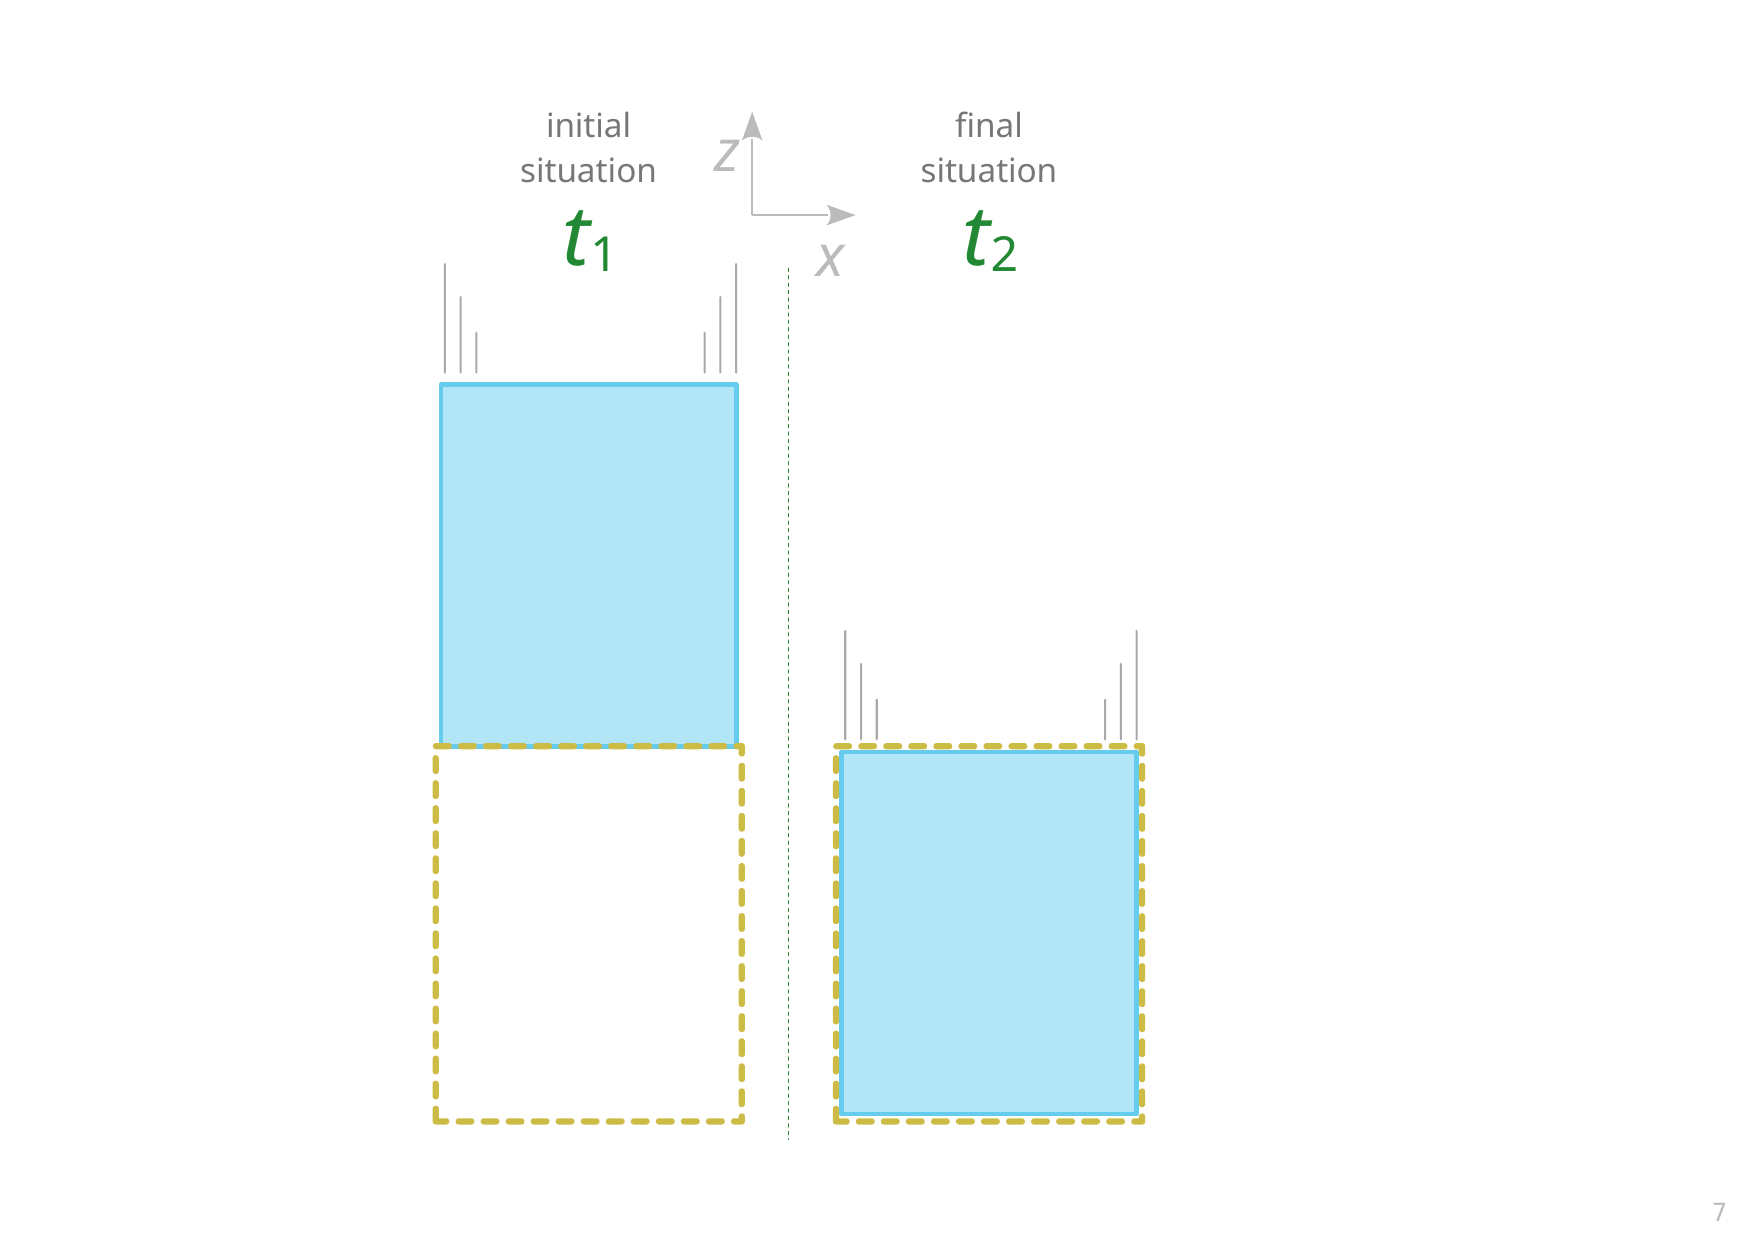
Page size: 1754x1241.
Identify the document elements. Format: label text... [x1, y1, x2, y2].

text_box [1138, 1038, 1146, 1058]
text_box [933, 743, 953, 750]
text_box [841, 752, 1137, 1115]
text_box [832, 955, 840, 975]
text_box [855, 1118, 875, 1125]
text_box [1108, 743, 1128, 750]
text_box [738, 913, 745, 932]
text_box [983, 743, 1003, 750]
text_box [730, 1113, 745, 1125]
text_box [738, 812, 745, 832]
text_box [1138, 913, 1146, 932]
text_box [432, 930, 439, 950]
text_box [1138, 988, 1146, 1008]
text_box [1138, 1088, 1146, 1108]
text_box [832, 780, 840, 800]
text_box [1106, 1118, 1126, 1125]
text_box [738, 762, 745, 782]
text_box [832, 1105, 850, 1125]
text_box [1056, 1118, 1075, 1125]
text_box [680, 1118, 700, 1125]
text_box [833, 743, 853, 750]
text_box [432, 1055, 439, 1075]
text_box [1138, 1063, 1146, 1083]
text_box [981, 1118, 1000, 1125]
text_box [832, 830, 840, 850]
text_box [1081, 1118, 1101, 1125]
text_box initial situation [509, 94, 669, 176]
text_box [1138, 888, 1146, 907]
text_box [1138, 1013, 1146, 1033]
text_box [1138, 963, 1146, 983]
text_box [432, 905, 439, 925]
text_box [432, 1030, 439, 1050]
text_box [1131, 1113, 1146, 1125]
text_box [738, 837, 745, 857]
text_box [1138, 812, 1146, 832]
text_box [905, 1118, 925, 1125]
text_box [738, 1013, 745, 1033]
text_box z [699, 102, 755, 176]
text_box t2 [948, 176, 1030, 267]
text_box [1138, 938, 1146, 957]
text_box [432, 1105, 450, 1125]
text_box [505, 1118, 525, 1125]
text_box [832, 855, 840, 875]
text_box [480, 1118, 500, 1125]
text_box [738, 938, 745, 957]
text_box [432, 1080, 439, 1100]
text_box [432, 855, 439, 875]
text_box [832, 1030, 840, 1050]
text_box [432, 805, 439, 825]
text_box [858, 743, 878, 750]
text_box [432, 755, 439, 774]
text_box [930, 1118, 950, 1125]
text_box [738, 862, 745, 882]
text_box [738, 787, 745, 807]
text_box [1138, 787, 1146, 807]
text_box [1133, 743, 1146, 757]
text_box x [802, 206, 862, 281]
text_box [1138, 863, 1146, 882]
text_box [832, 905, 840, 925]
text_box [832, 755, 840, 775]
text_box [832, 1080, 840, 1100]
text_box [880, 1118, 900, 1125]
text_box [555, 1118, 575, 1125]
text_box [432, 830, 439, 850]
text_box [832, 1055, 840, 1075]
text_box t1 [547, 176, 630, 267]
text_box [1138, 762, 1146, 782]
text_box [1006, 1118, 1025, 1125]
text_box [1031, 1118, 1050, 1125]
text_box [832, 805, 840, 825]
text_box [705, 1118, 725, 1125]
text_box [580, 1118, 600, 1125]
text_box [883, 743, 903, 750]
text_box [832, 980, 840, 1000]
text_box [955, 1118, 975, 1125]
text_box [432, 384, 745, 757]
text_box [738, 1088, 745, 1108]
text_box [1058, 743, 1078, 750]
text_box [455, 1118, 475, 1125]
text_box [908, 743, 928, 750]
text_box final situation [909, 94, 1069, 176]
text_box [738, 988, 745, 1008]
text_box [832, 930, 840, 950]
text_box [738, 963, 745, 982]
text_box [738, 1038, 745, 1058]
text_box [738, 1063, 745, 1083]
text_box [432, 955, 439, 975]
text_box [530, 1118, 550, 1125]
text_box [605, 1118, 625, 1125]
text_box [832, 880, 840, 900]
text_box [432, 980, 439, 1000]
text_box [432, 780, 439, 800]
text_box [1138, 837, 1146, 857]
text_box [1008, 743, 1028, 750]
text_box [832, 1005, 840, 1025]
text_box [958, 743, 978, 750]
text_box [1033, 743, 1053, 750]
text_box [1083, 743, 1103, 750]
text_box [738, 888, 745, 907]
text_box [432, 1005, 439, 1025]
text_box [630, 1118, 650, 1125]
text_box [655, 1118, 675, 1125]
text_box [432, 880, 439, 900]
